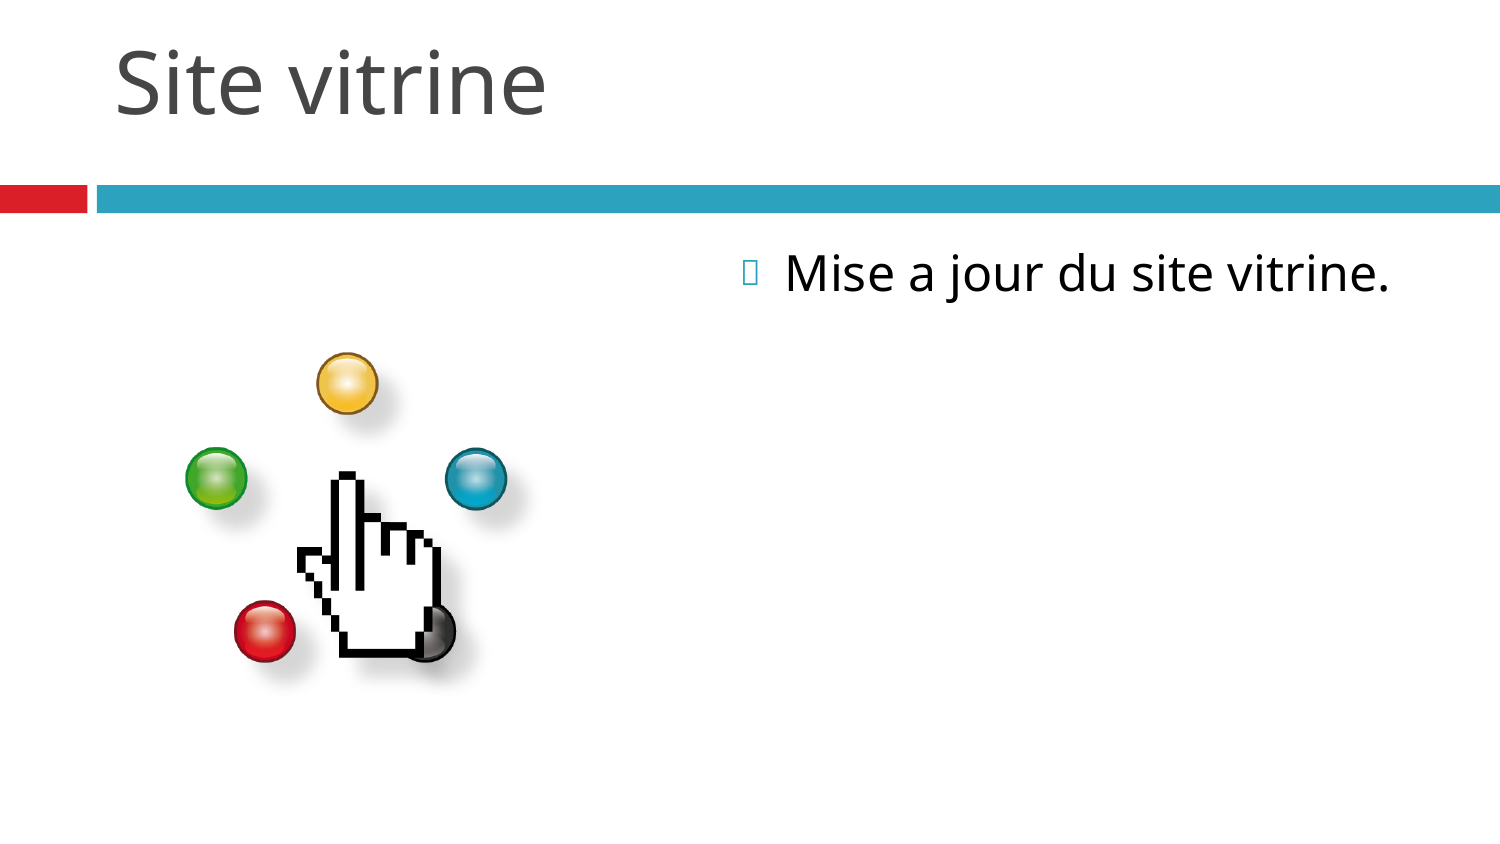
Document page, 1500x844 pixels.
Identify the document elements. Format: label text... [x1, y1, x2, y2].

list Mise a jour du site vitrine. [725, 234, 1463, 810]
picture [183, 350, 550, 706]
title Site vitrine [99, 19, 1438, 185]
